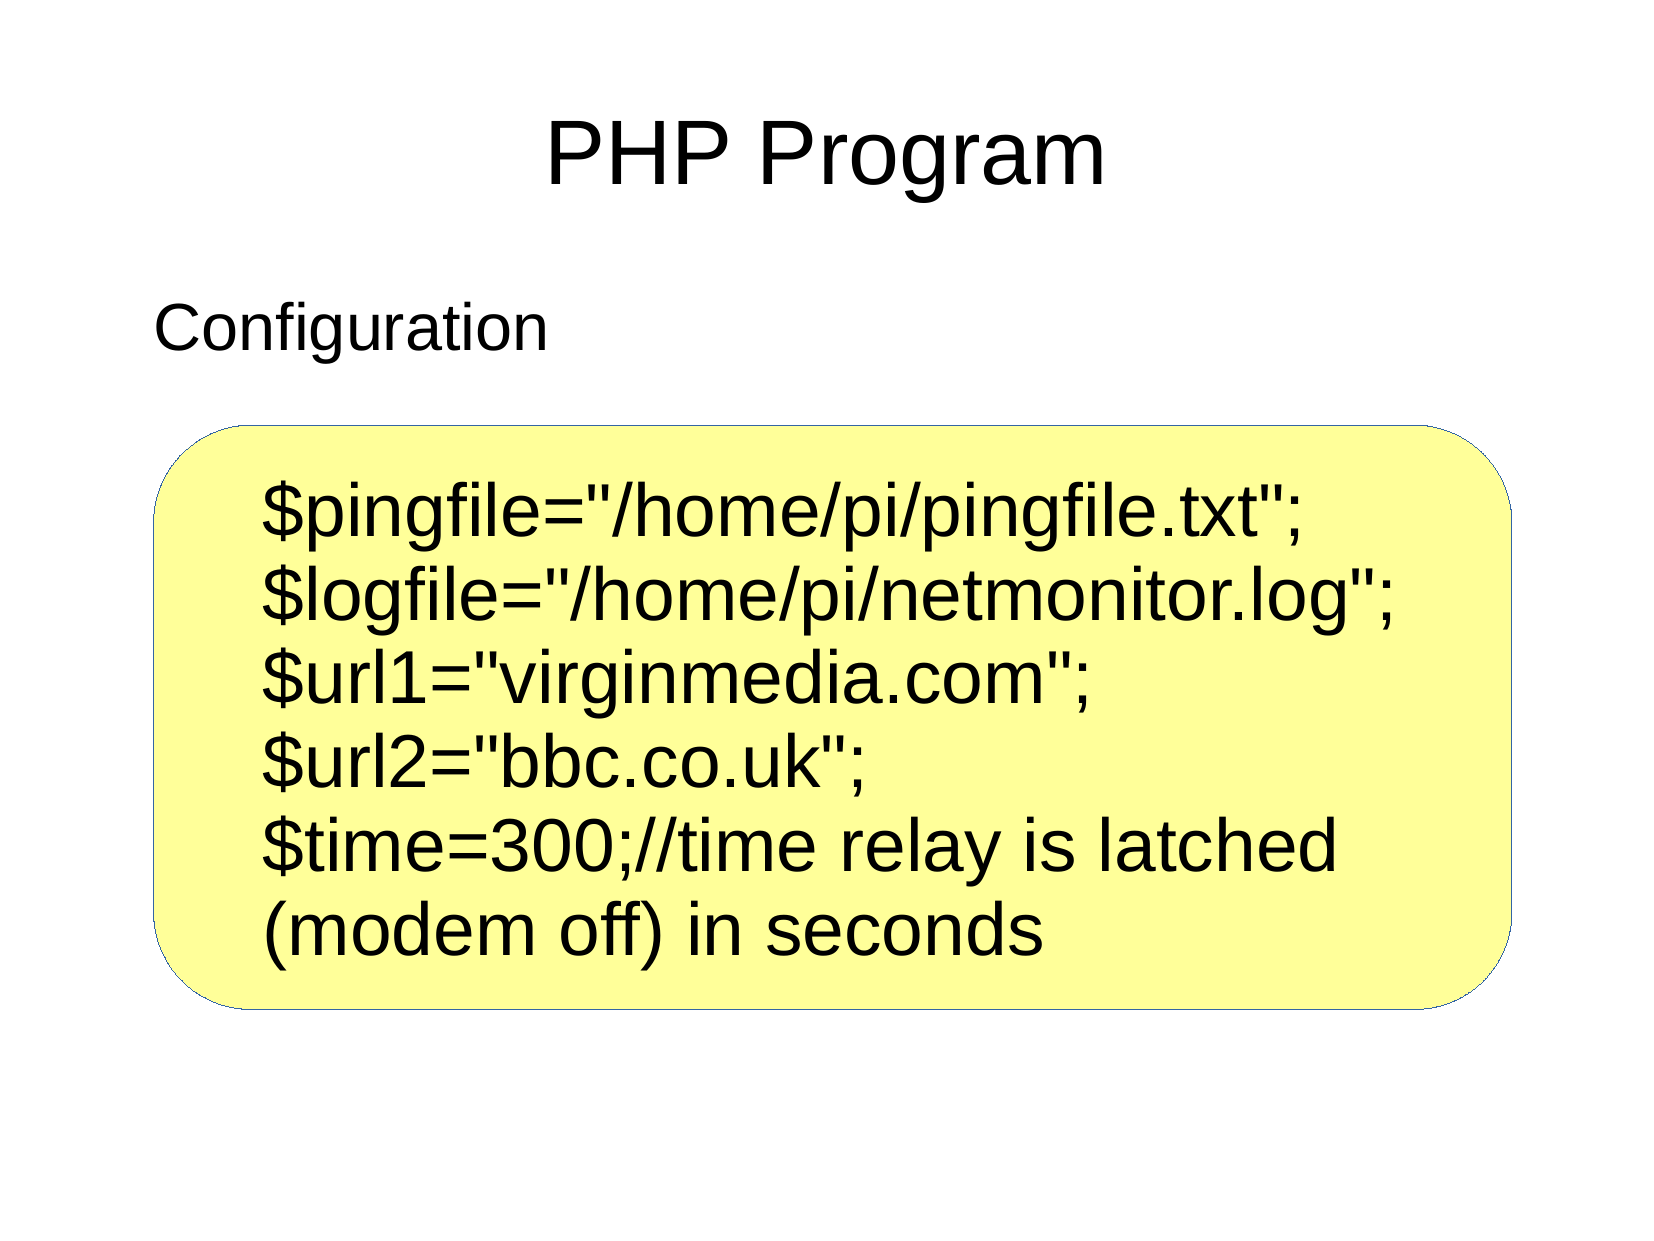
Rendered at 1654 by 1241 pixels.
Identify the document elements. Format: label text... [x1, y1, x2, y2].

title PHP Program [82, 49, 1571, 257]
list Configuration [82, 290, 1571, 1010]
text_box [153, 425, 1512, 1010]
text_box $pingfile="/home/pi/pingfile.txt"; $logfile="/home/pi/netmonitor.log"; $url1="virginmedia.com"; $url2="bbc.co.uk"; $time=300;//time relay is latched (modem off) in seconds [248, 460, 1441, 1158]
